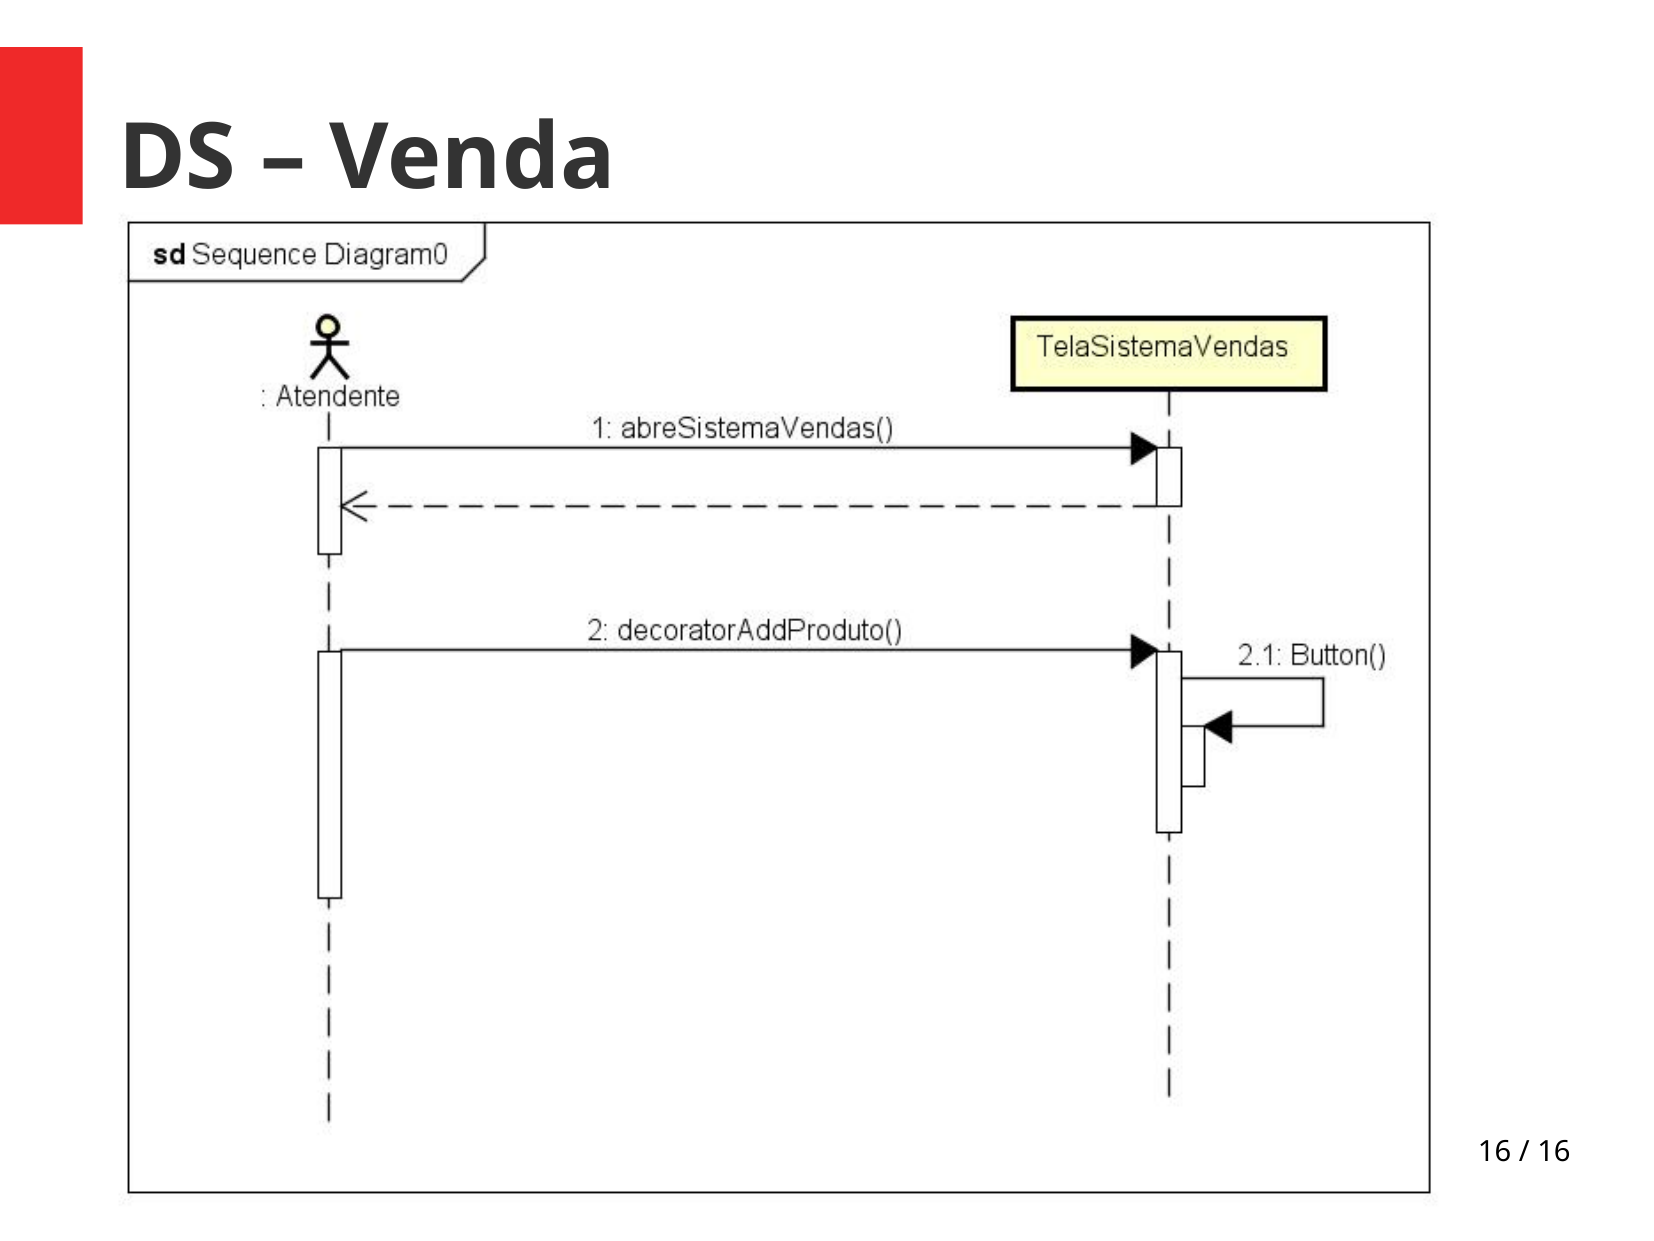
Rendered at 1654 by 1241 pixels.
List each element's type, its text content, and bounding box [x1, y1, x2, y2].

title DS – Venda [118, 49, 1571, 257]
picture [105, 199, 1454, 1216]
